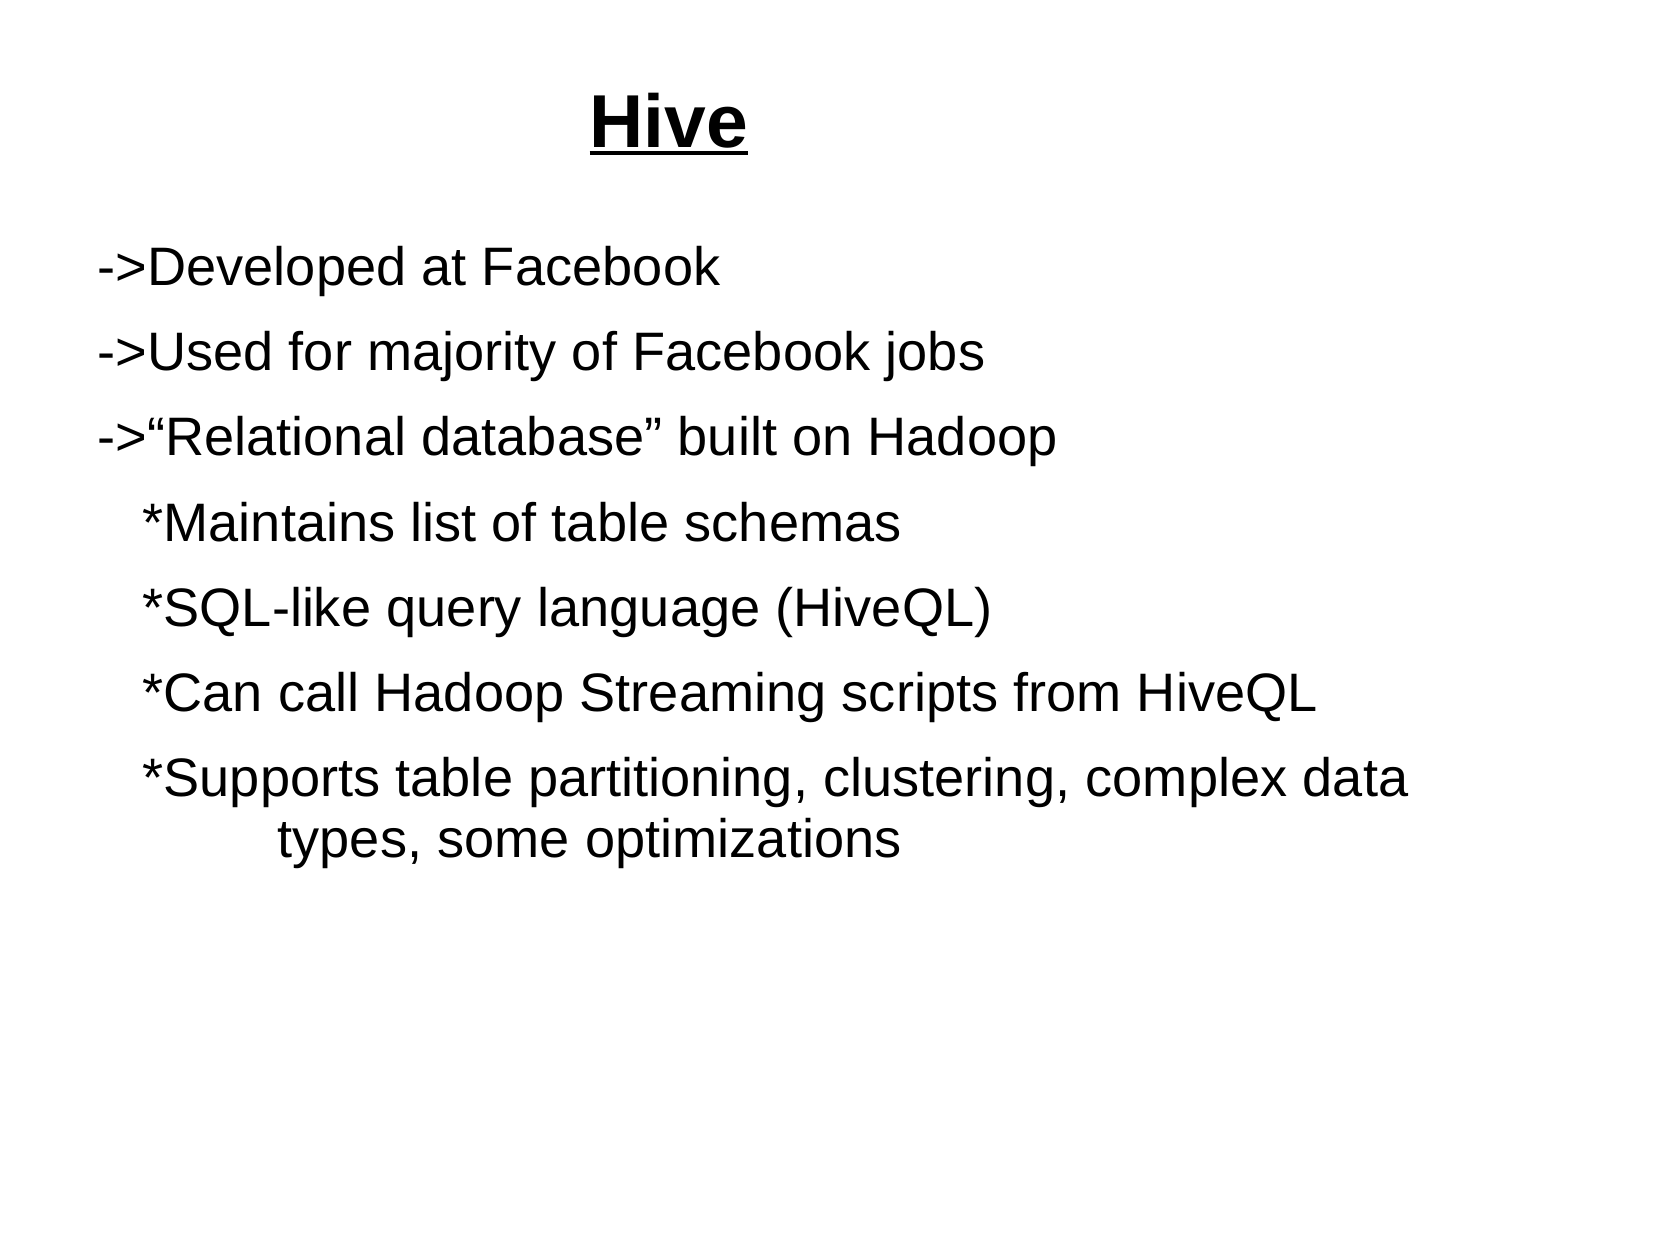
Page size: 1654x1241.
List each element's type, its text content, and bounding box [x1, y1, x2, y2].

text_box Hive ->Developed at Facebook ->Used for majority of Facebook jobs ->“Relational database” built on Hadoop *Maintains list of table schemas *SQL-like query language (HiveQL) *Can call Hadoop Streaming scripts from HiveQL *Supports table partitioning, clustering, complex data types, some optimizations [82, 23, 1453, 1170]
